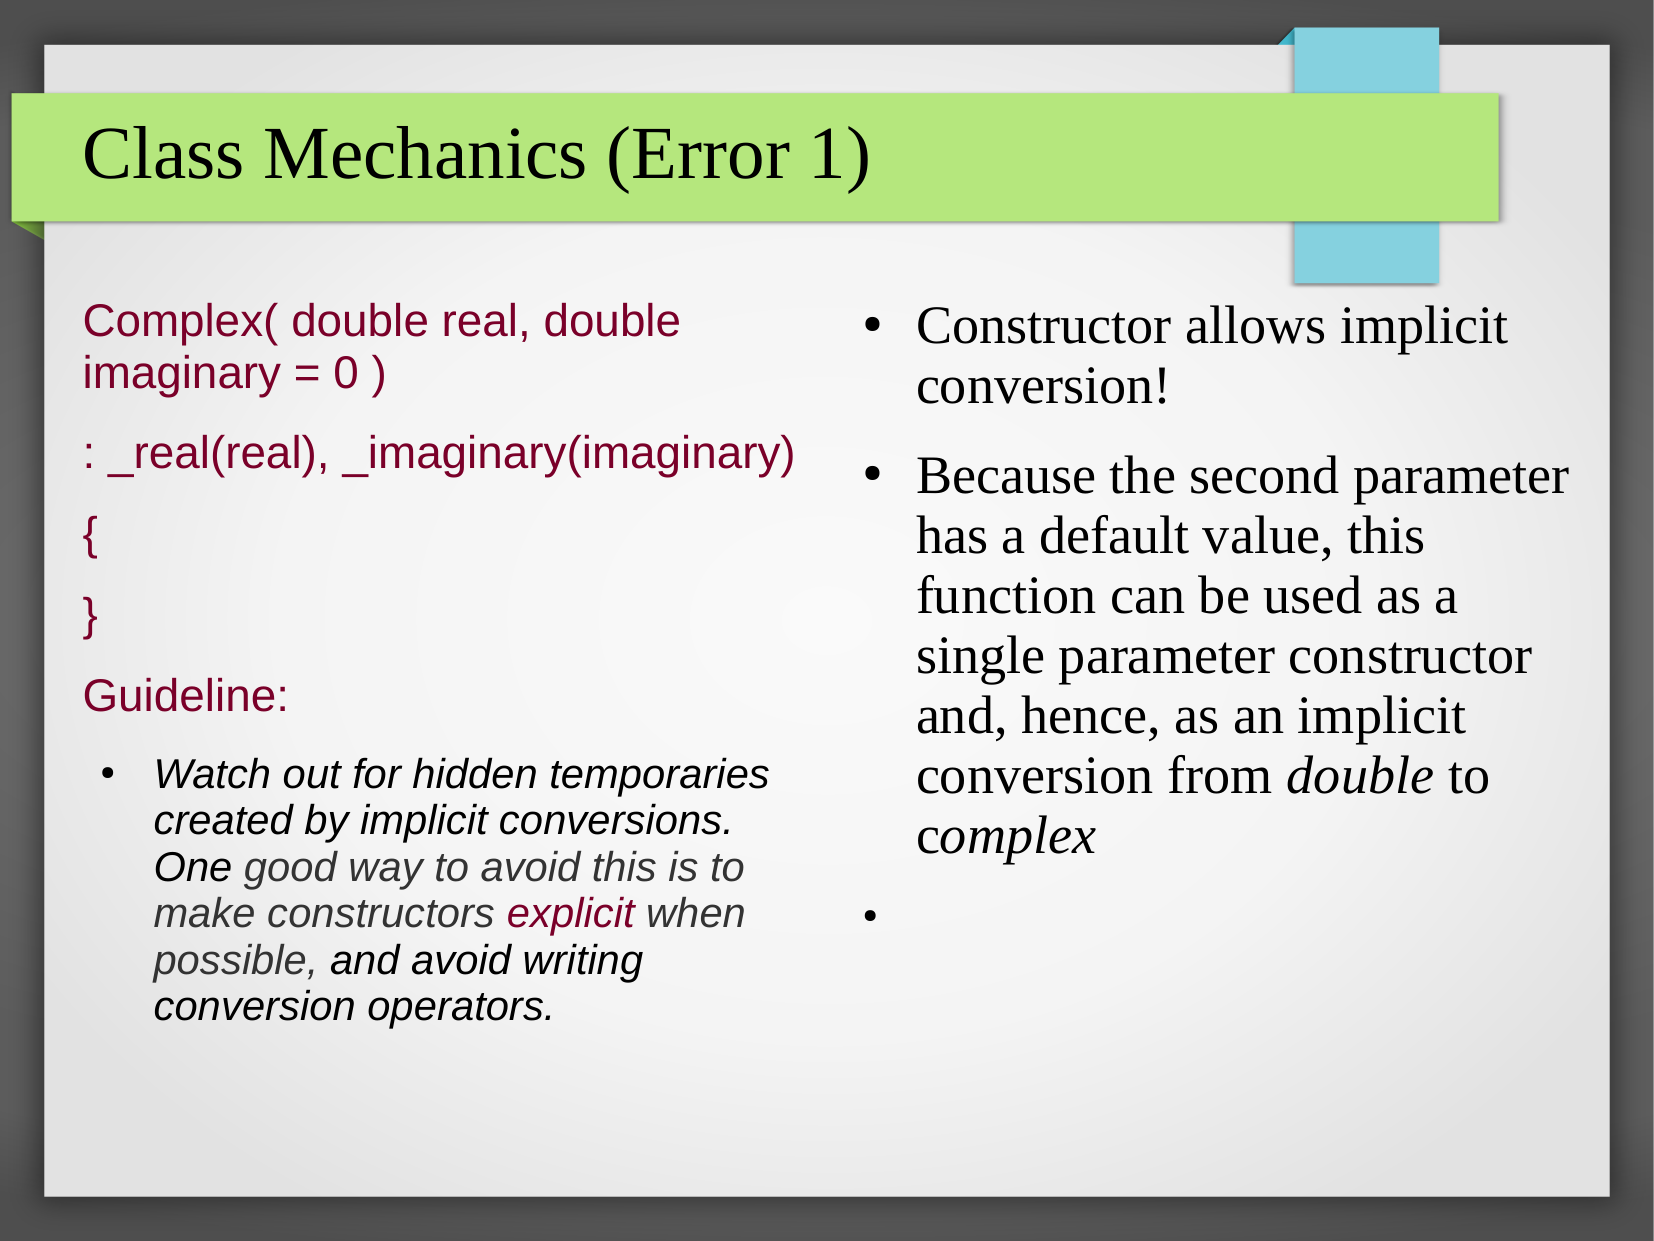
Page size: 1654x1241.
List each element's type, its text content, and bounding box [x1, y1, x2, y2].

list Complex( double real, double imaginary = 0 ) : _real(real), _imaginary(imaginary) { } Guideline: Watch out for hidden temporaries created by implicit conversions. One good way to avoid this is to make constructors explicit when possible, and avoid writing conversion operators. [82, 295, 809, 1015]
title Class Mechanics (Error 1) [82, 94, 1264, 213]
picture [0, 0, 1654, 1241]
list Constructor allows implicit conversion! Because the second parameter has a default value, this function can be used as a single parameter constructor and, hence, as an implicit conversion from double to complex [845, 295, 1572, 1015]
